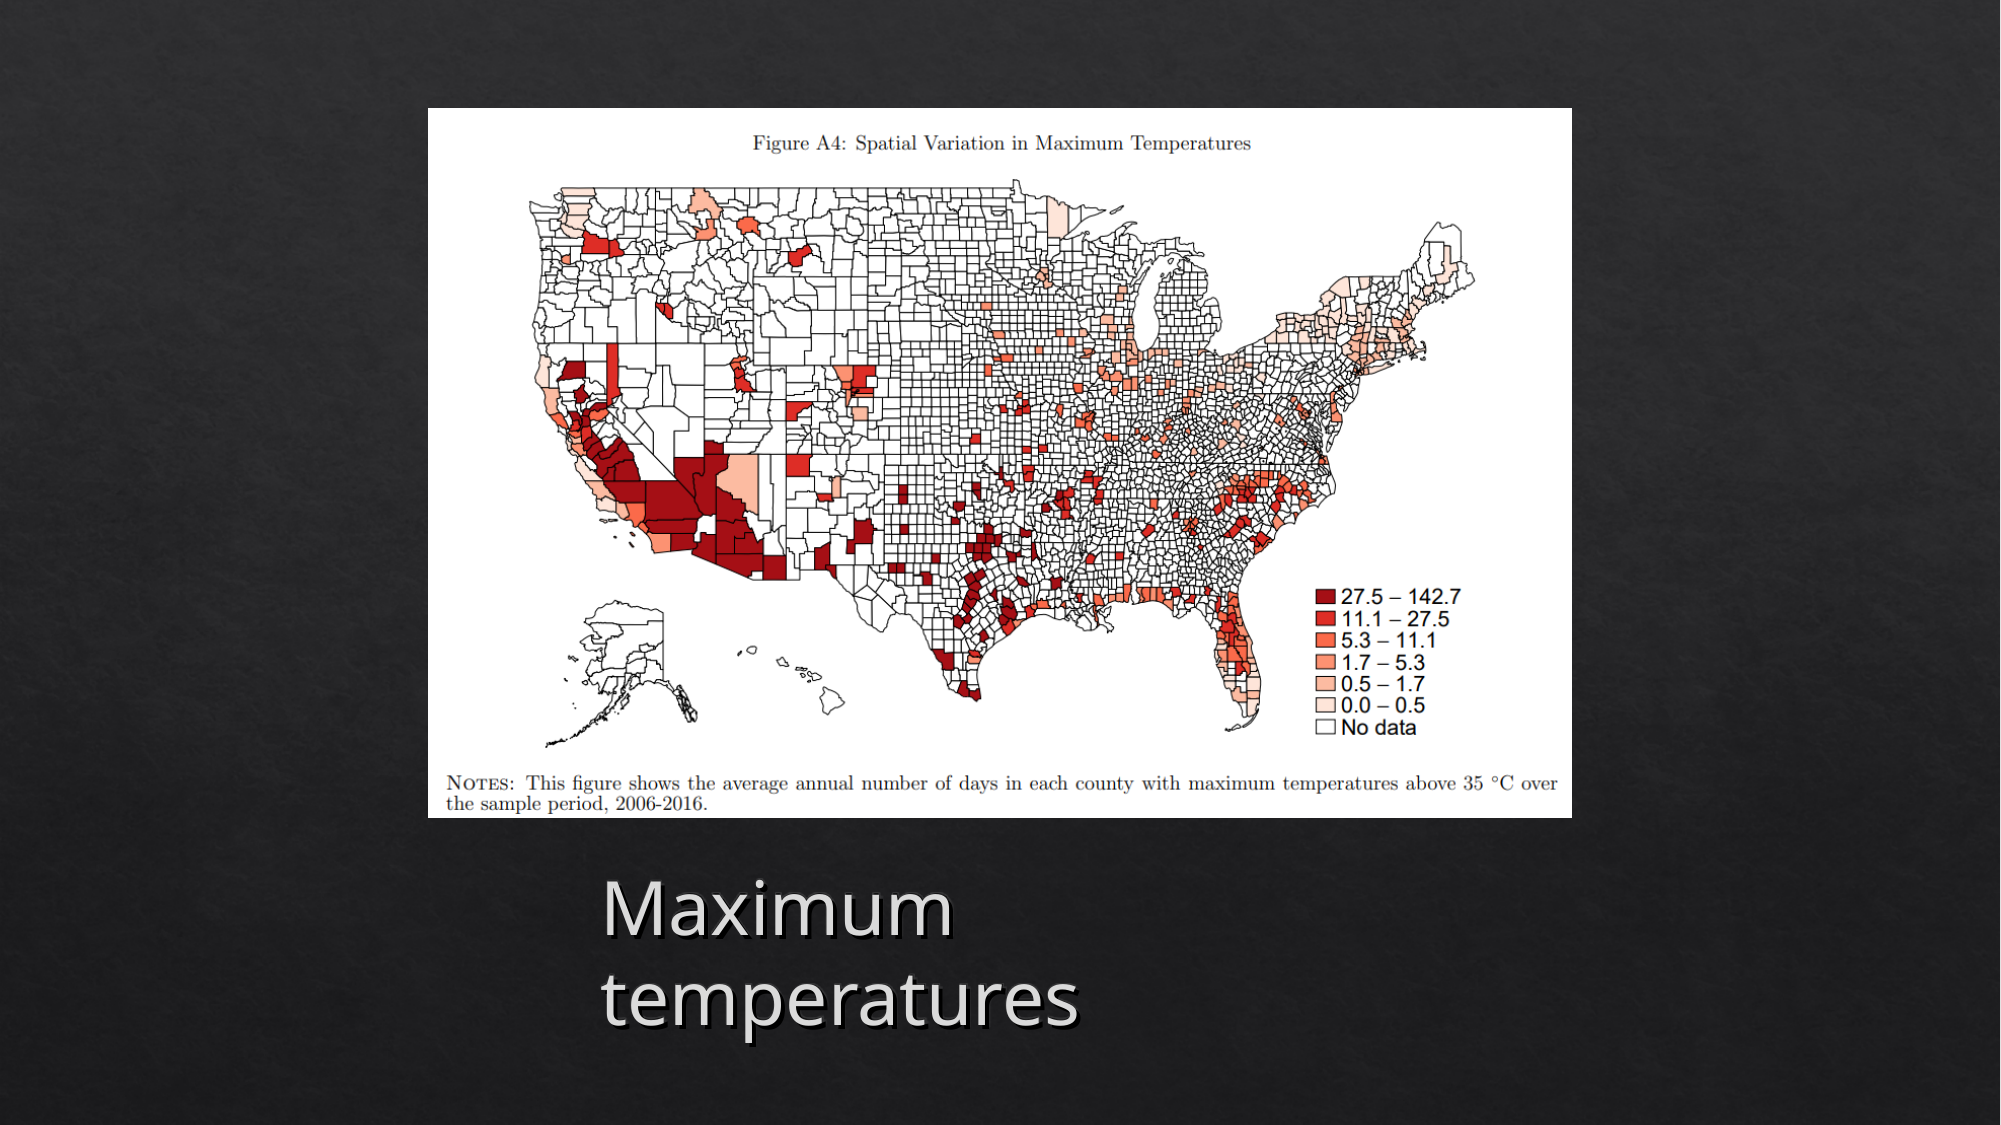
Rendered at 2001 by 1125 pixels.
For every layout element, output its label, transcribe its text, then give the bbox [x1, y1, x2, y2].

title Maximum temperatures [585, 774, 1415, 1125]
picture [428, 108, 1572, 818]
